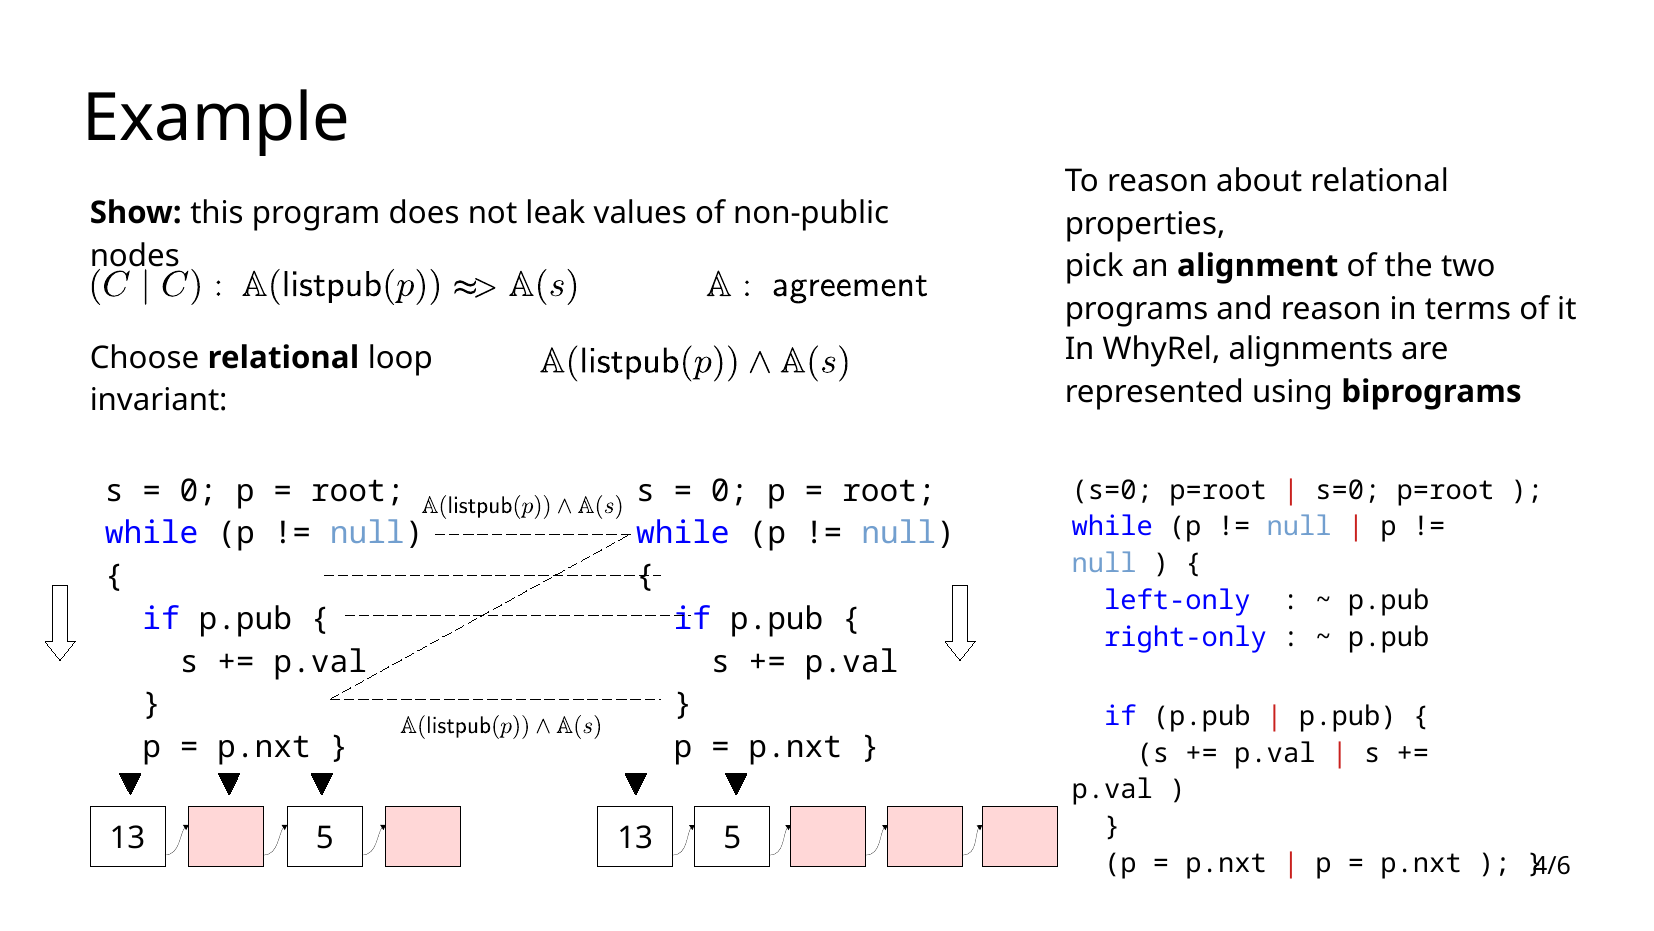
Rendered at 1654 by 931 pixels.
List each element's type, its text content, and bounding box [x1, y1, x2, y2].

text_box Show: this program does not leak values of non-public nodes [75, 183, 916, 244]
title Example [82, 37, 1571, 193]
text_box [188, 806, 264, 867]
text_box [982, 806, 1058, 867]
text_box s = 0; p = root; while (p != null) { if p.pub { s += p.val } p = p.nxt } [90, 460, 451, 761]
text_box [887, 806, 963, 867]
text_box [119, 773, 141, 795]
text_box [725, 773, 747, 795]
text_box 5 [694, 806, 770, 867]
text_box (s=0; p=root | s=0; p=root ); while (p != null | p != null ) { left-only : ~ p.pub right-only : ~ p.pub if (p.pub | p.pub) { (s += p.val | s += p.val ) } (p = p.nxt | p = p.nxt ); } [1056, 462, 1561, 827]
text_box In WhyRel, alignments are represented using biprograms [1050, 318, 1621, 441]
text_box [90, 268, 577, 305]
text_box To reason about relational properties, pick an alignment of the two programs and reason in terms of it [1050, 150, 1621, 303]
text_box [706, 270, 928, 304]
text_box [311, 773, 333, 795]
text_box [218, 773, 240, 795]
text_box 5 [287, 806, 363, 867]
text_box [421, 495, 622, 519]
text_box [625, 773, 647, 795]
text_box Choose relational loop invariant: [75, 327, 556, 388]
text_box 13 [597, 806, 673, 867]
text_box s = 0; p = root; while (p != null) { if p.pub { s += p.val } p = p.nxt } [621, 460, 982, 764]
text_box [540, 345, 848, 382]
text_box [790, 806, 866, 867]
text_box [400, 715, 601, 740]
text_box [945, 585, 976, 661]
text_box [385, 806, 461, 867]
text_box 13 [90, 806, 166, 867]
text_box [45, 585, 76, 661]
